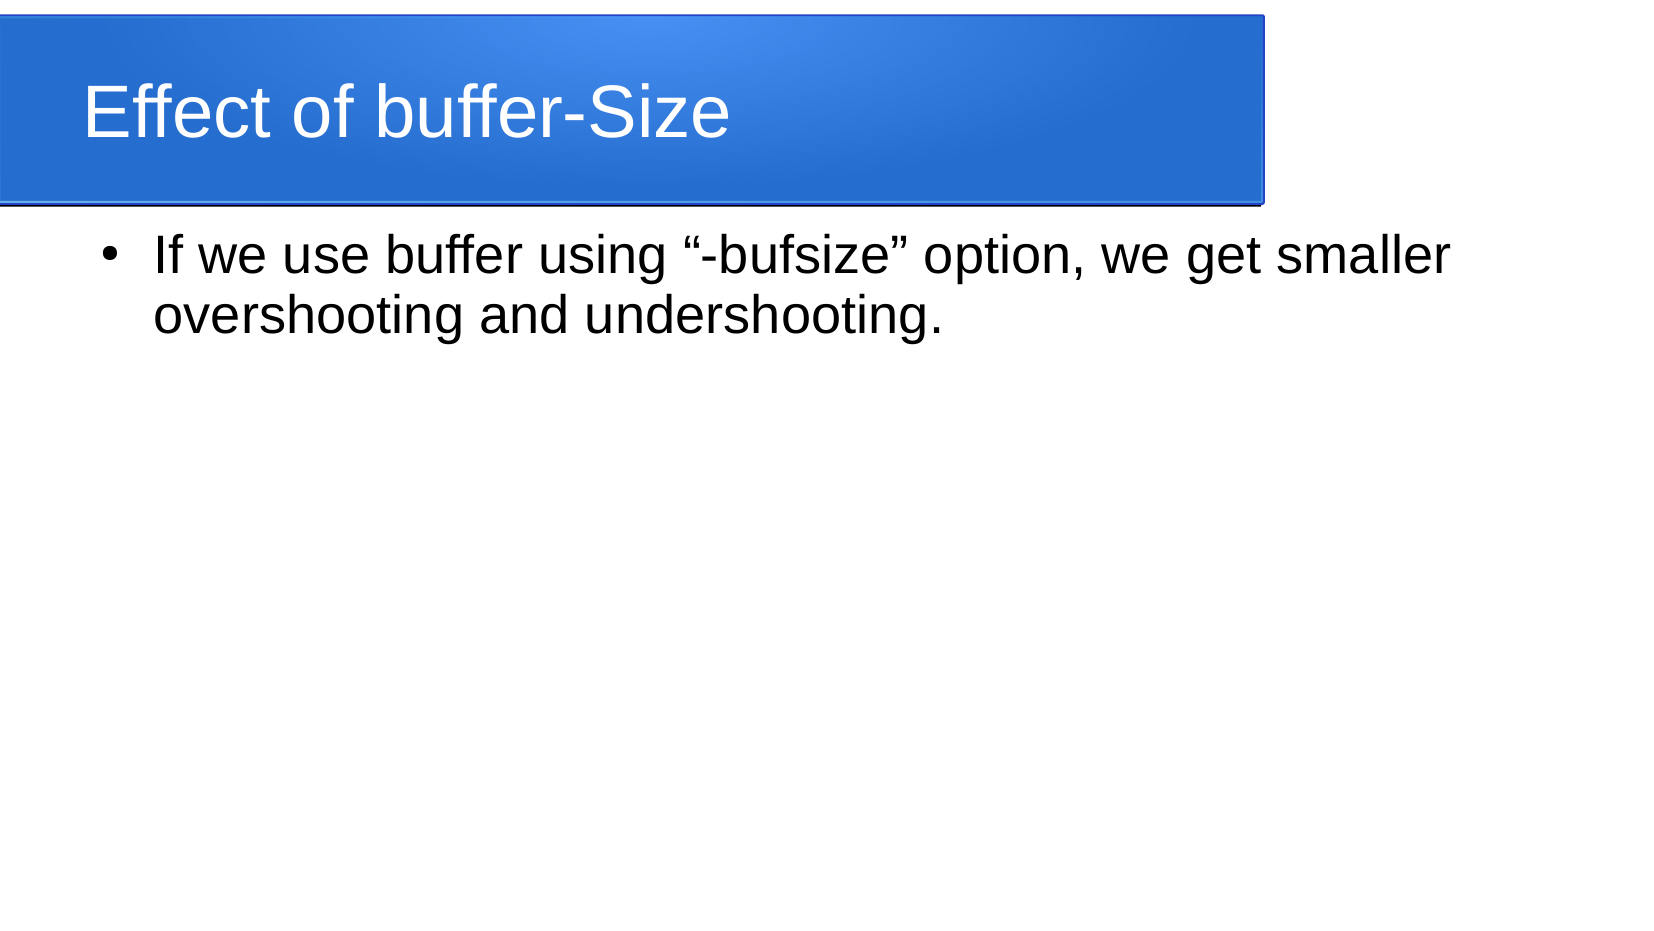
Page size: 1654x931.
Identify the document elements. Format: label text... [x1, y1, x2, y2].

list If we use buffer using “-bufsize” option, we get smaller overshooting and undershooting. [82, 224, 1571, 764]
title Effect of buffer-Size [82, 35, 1235, 189]
